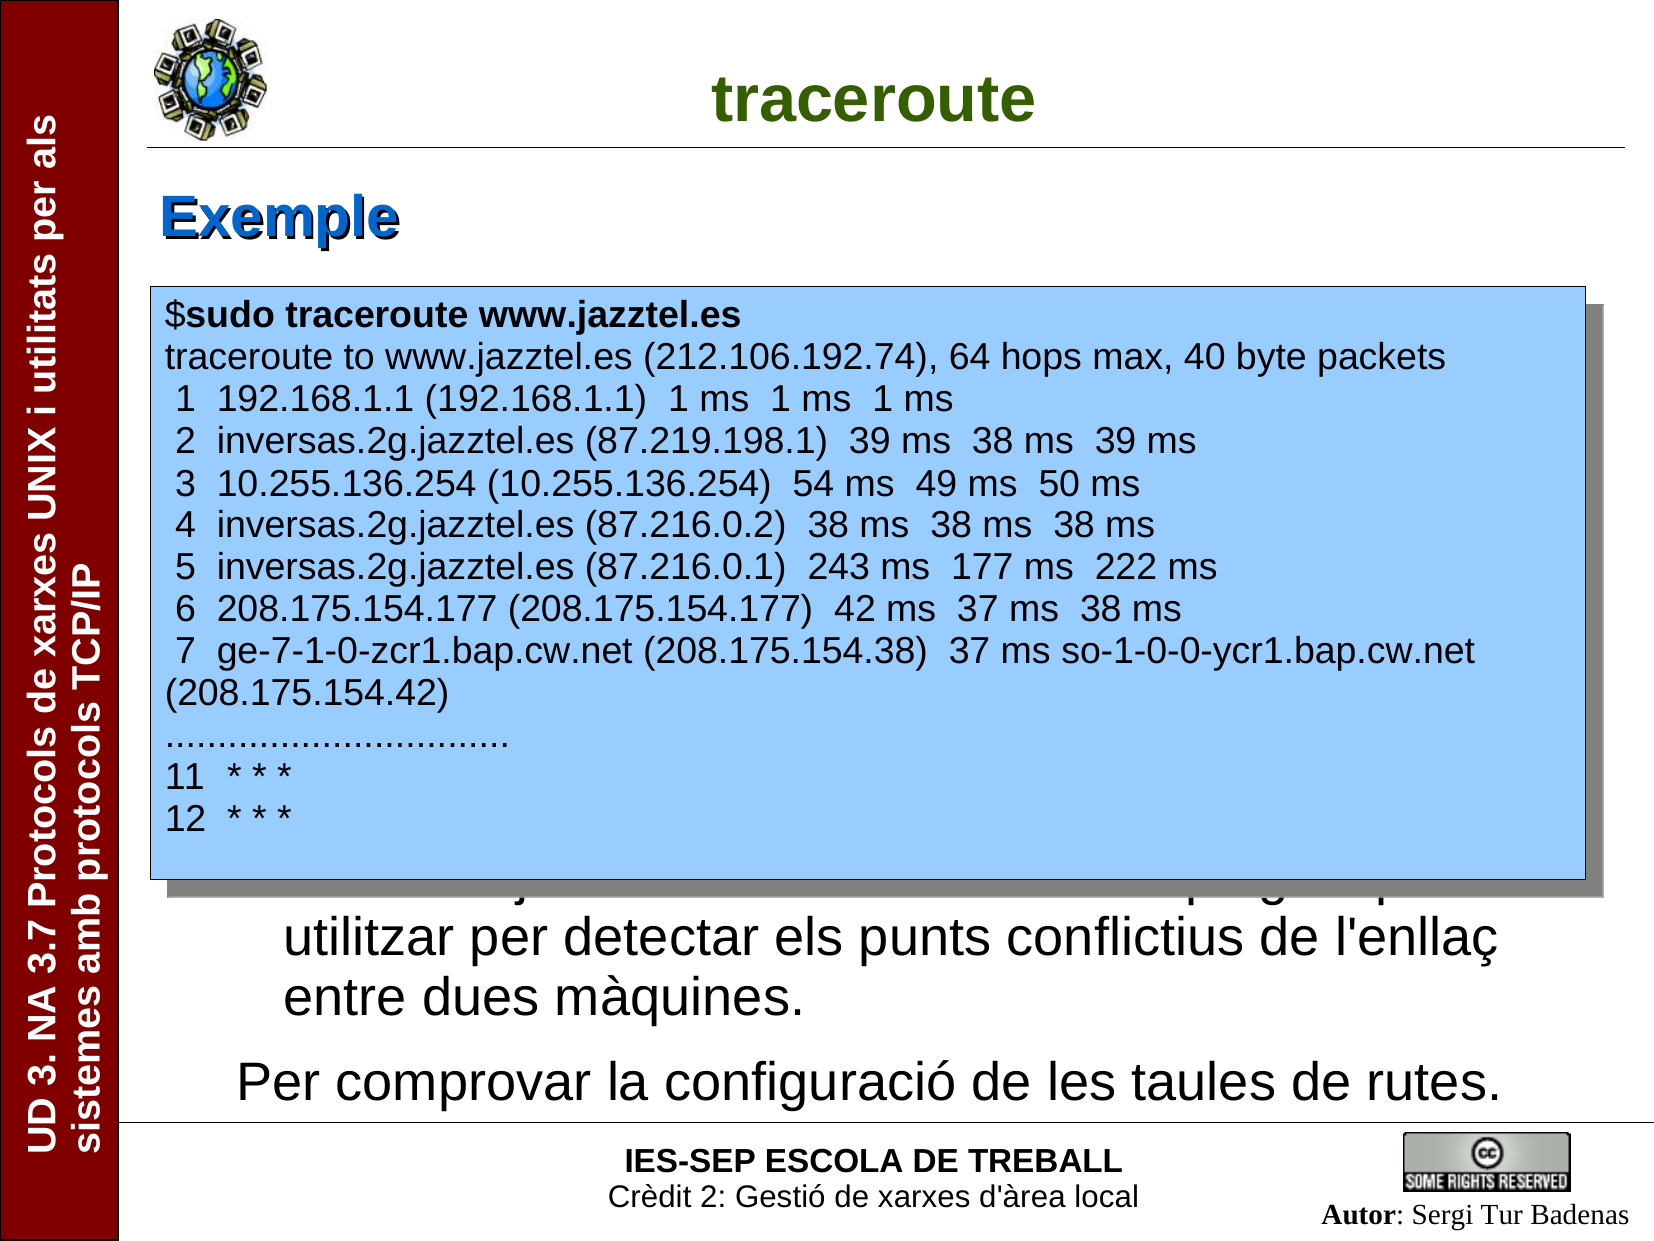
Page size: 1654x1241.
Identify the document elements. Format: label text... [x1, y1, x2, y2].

title traceroute [129, 49, 1619, 148]
list Exemple Utilitats Utilitzat conjuntament amb la comanda ping es pot utilitzar per detectar els punts conflictius de l'enllaç entre dues màquines. Per comprovar la configuració de les taules de rutes. [141, 183, 1630, 1112]
picture [154, 19, 268, 49]
picture [1403, 1132, 1571, 1192]
text_box $sudo traceroute www.jazztel.es traceroute to www.jazztel.es (212.106.192.74), 64 hops max, 40 byte packets 1 192.168.1.1 (192.168.1.1) 1 ms 1 ms 1 ms 2 inversas.2g.jazztel.es (87.219.198.1) 39 ms 38 ms 39 ms 3 10.255.136.254 (10.255.136.254) 54 ms 49 ms 50 ms 4 inversas.2g.jazztel.es (87.216.0.2) 38 ms 38 ms 38 ms 5 inversas.2g.jazztel.es (87.216.0.1) 243 ms 177 ms 222 ms 6 208.175.154.177 (208.175.154.177) 42 ms 37 ms 38 ms 7 ge-7-1-0-zcr1.bap.cw.net (208.175.154.38) 37 ms so-1-0-0-ycr1.bap.cw.net (208.175.154.42) ................................. 11 * * * 12 * * * [150, 286, 1586, 880]
